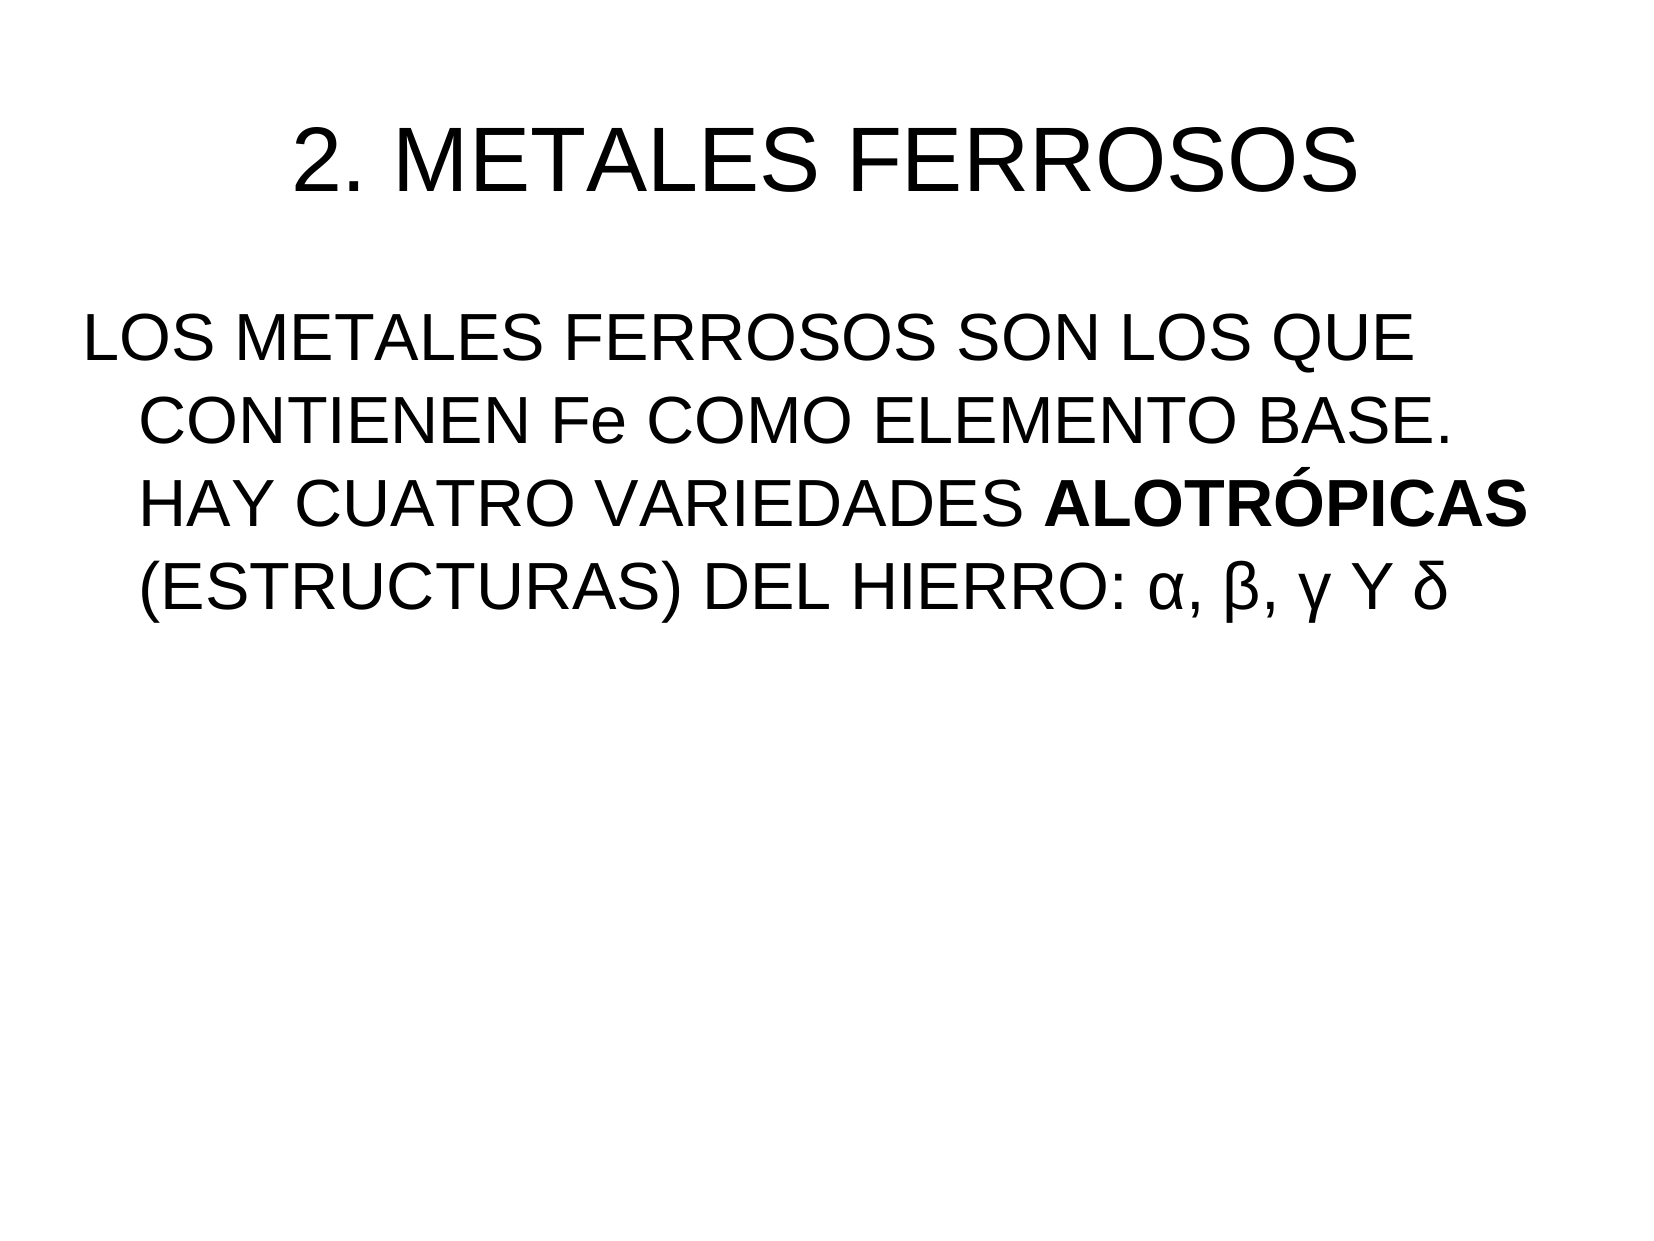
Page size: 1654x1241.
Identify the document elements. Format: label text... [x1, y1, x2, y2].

title 2. METALES FERROSOS [82, 56, 1571, 249]
list LOS METALES FERROSOS SON LOS QUE CONTIENEN Fe COMO ELEMENTO BASE. HAY CUATRO VARIEDADES ALOTRÓPICAS (ESTRUCTURAS) DEL HIERRO: α, β, γ Y δ [82, 290, 1571, 1109]
